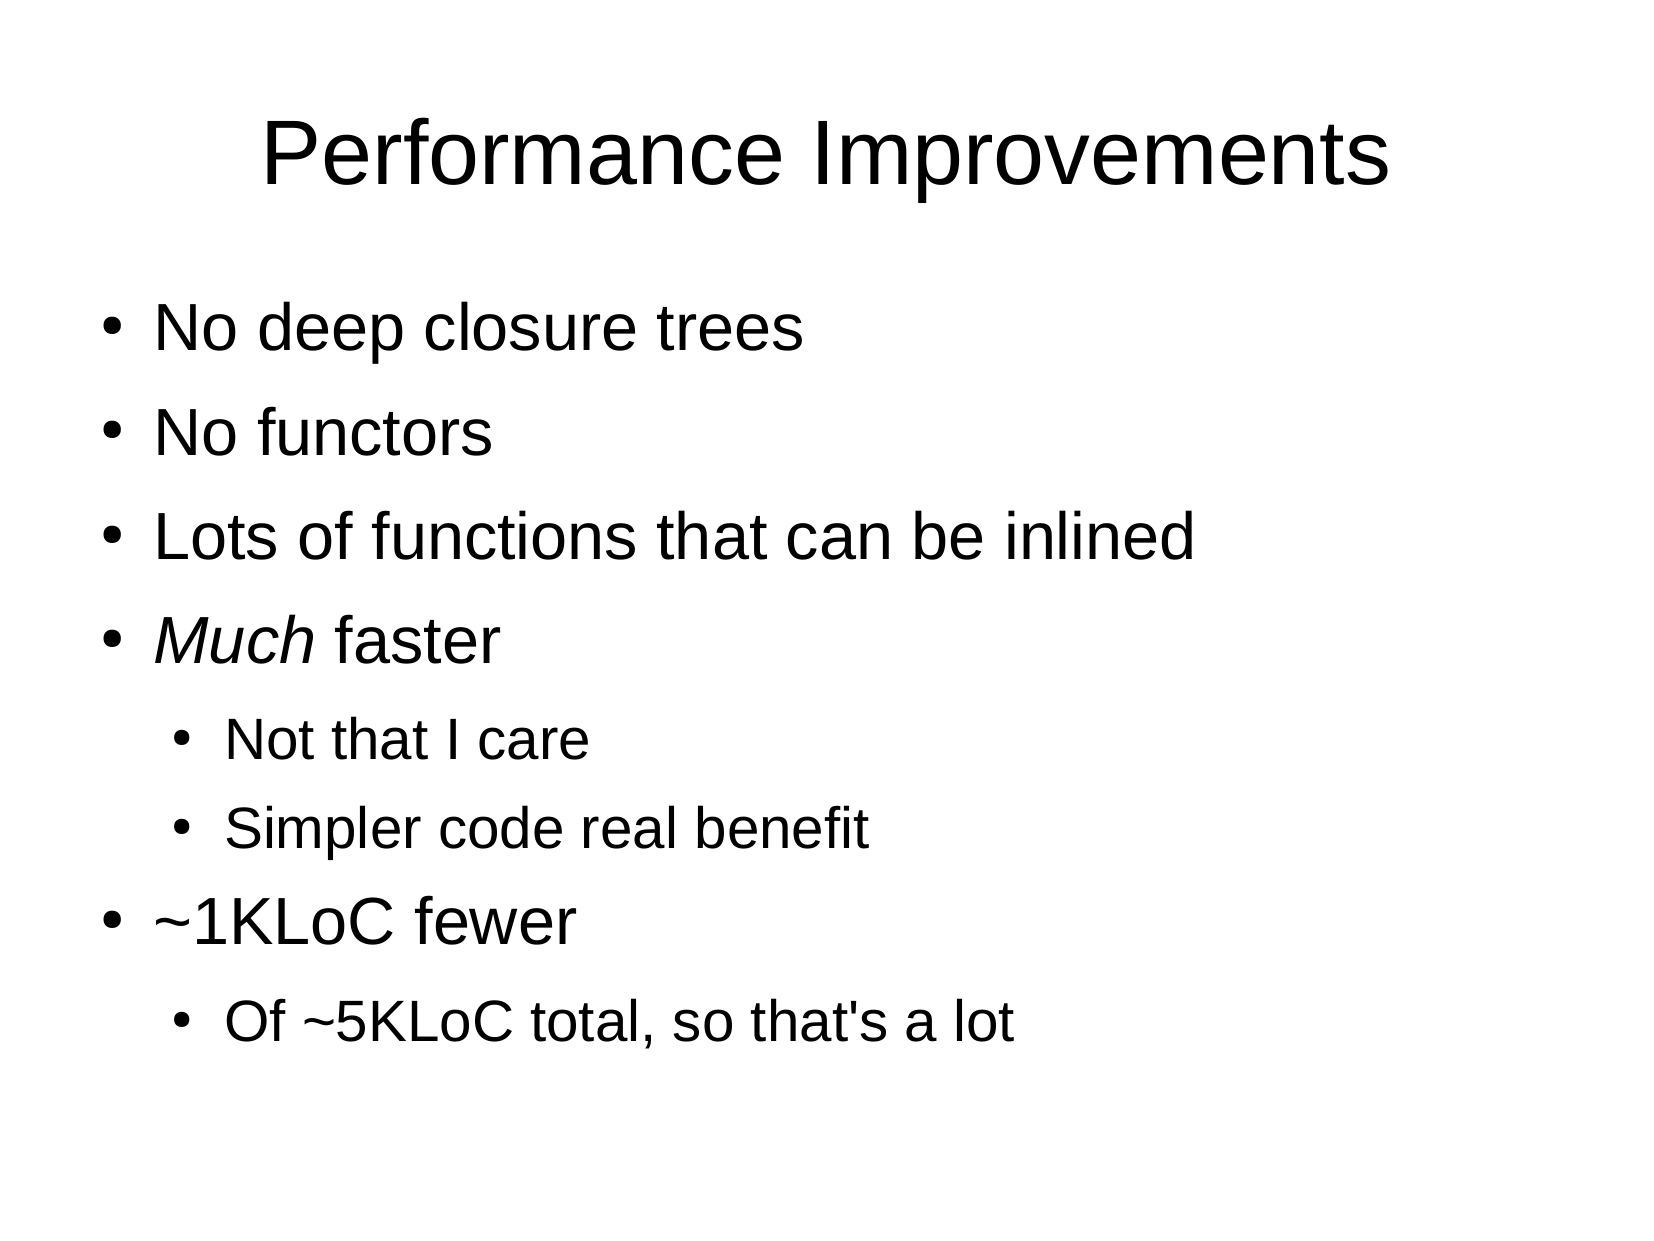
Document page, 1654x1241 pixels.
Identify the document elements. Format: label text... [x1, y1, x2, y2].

title Performance Improvements [82, 49, 1571, 257]
list No deep closure trees No functors Lots of functions that can be inlined Much faster Not that I care Simpler code real benefit ~1KLoC fewer Of ~5KLoC total, so that's a lot [82, 290, 1571, 1109]
